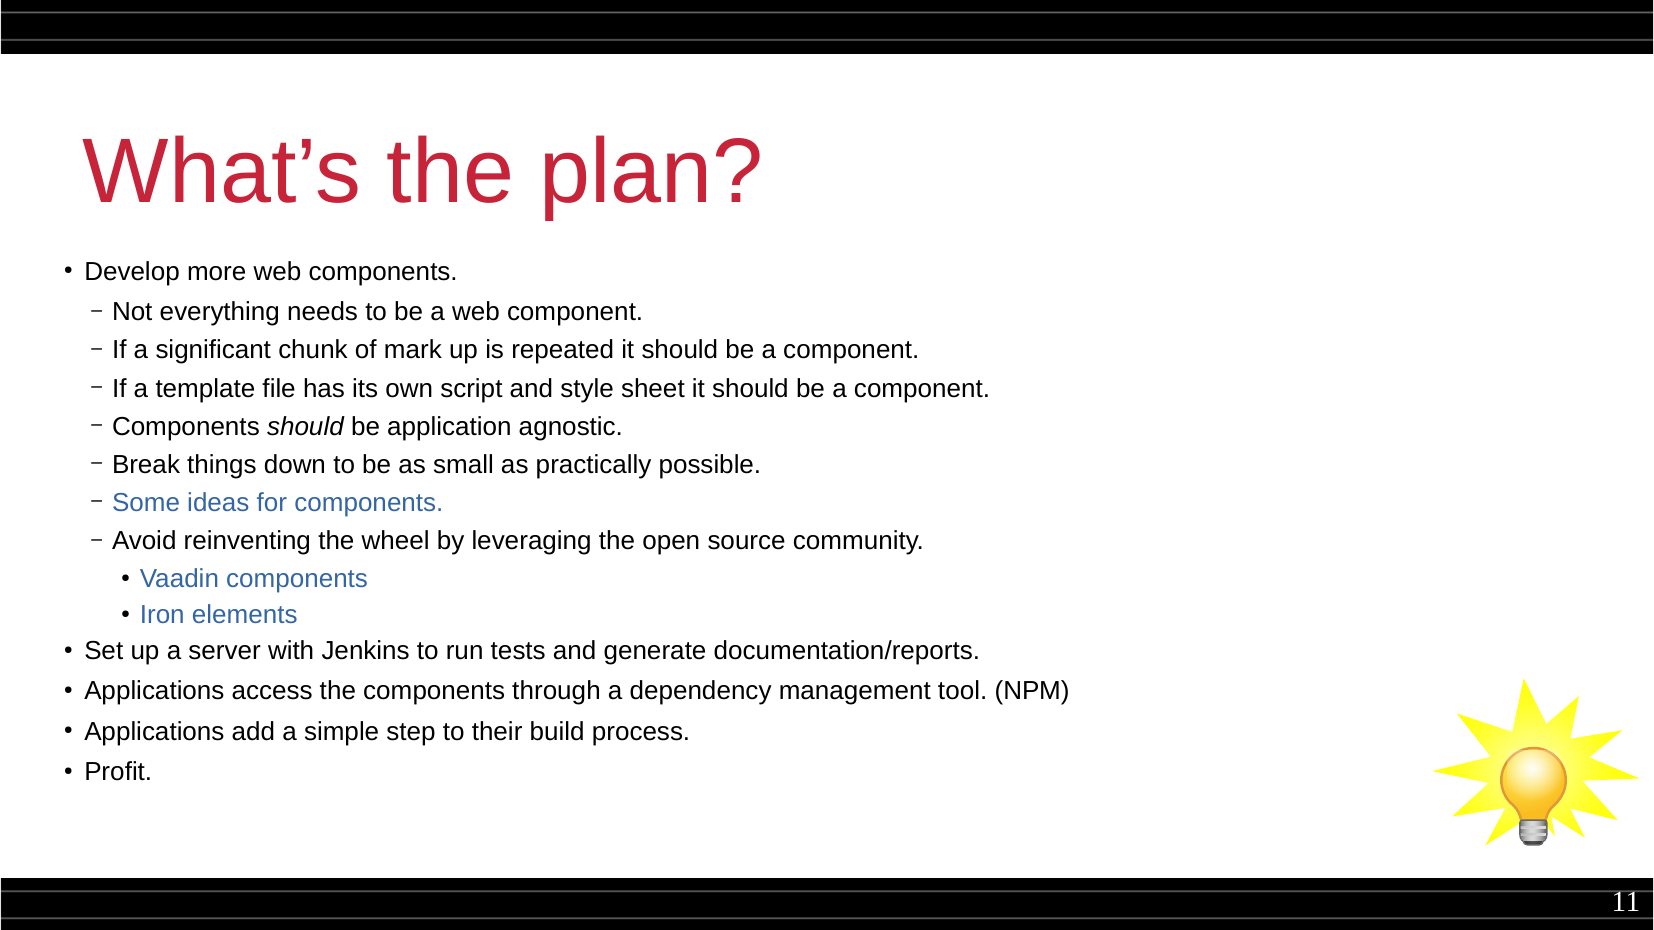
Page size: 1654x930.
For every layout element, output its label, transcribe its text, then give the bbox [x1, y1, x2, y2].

list Develop more web components. Not everything needs to be a web component. If a significant chunk of mark up is repeated it should be a component. If a template file has its own script and style sheet it should be a component. Components should be application agnostic. Break things down to be as small as practically possible. Some ideas for components. Avoid reinventing the wheel by leveraging the open source community. Vaadin components Iron elements Set up a server with Jenkins to run tests and generate documentation/reports. Applications access the components through a dependency management tool. (NPM) Applications add a simple step to their build process. Profit. [56, 216, 1441, 796]
title What’s the plan? [82, 92, 1571, 248]
picture [0, 0, 1654, 54]
picture [0, 644, 1654, 930]
